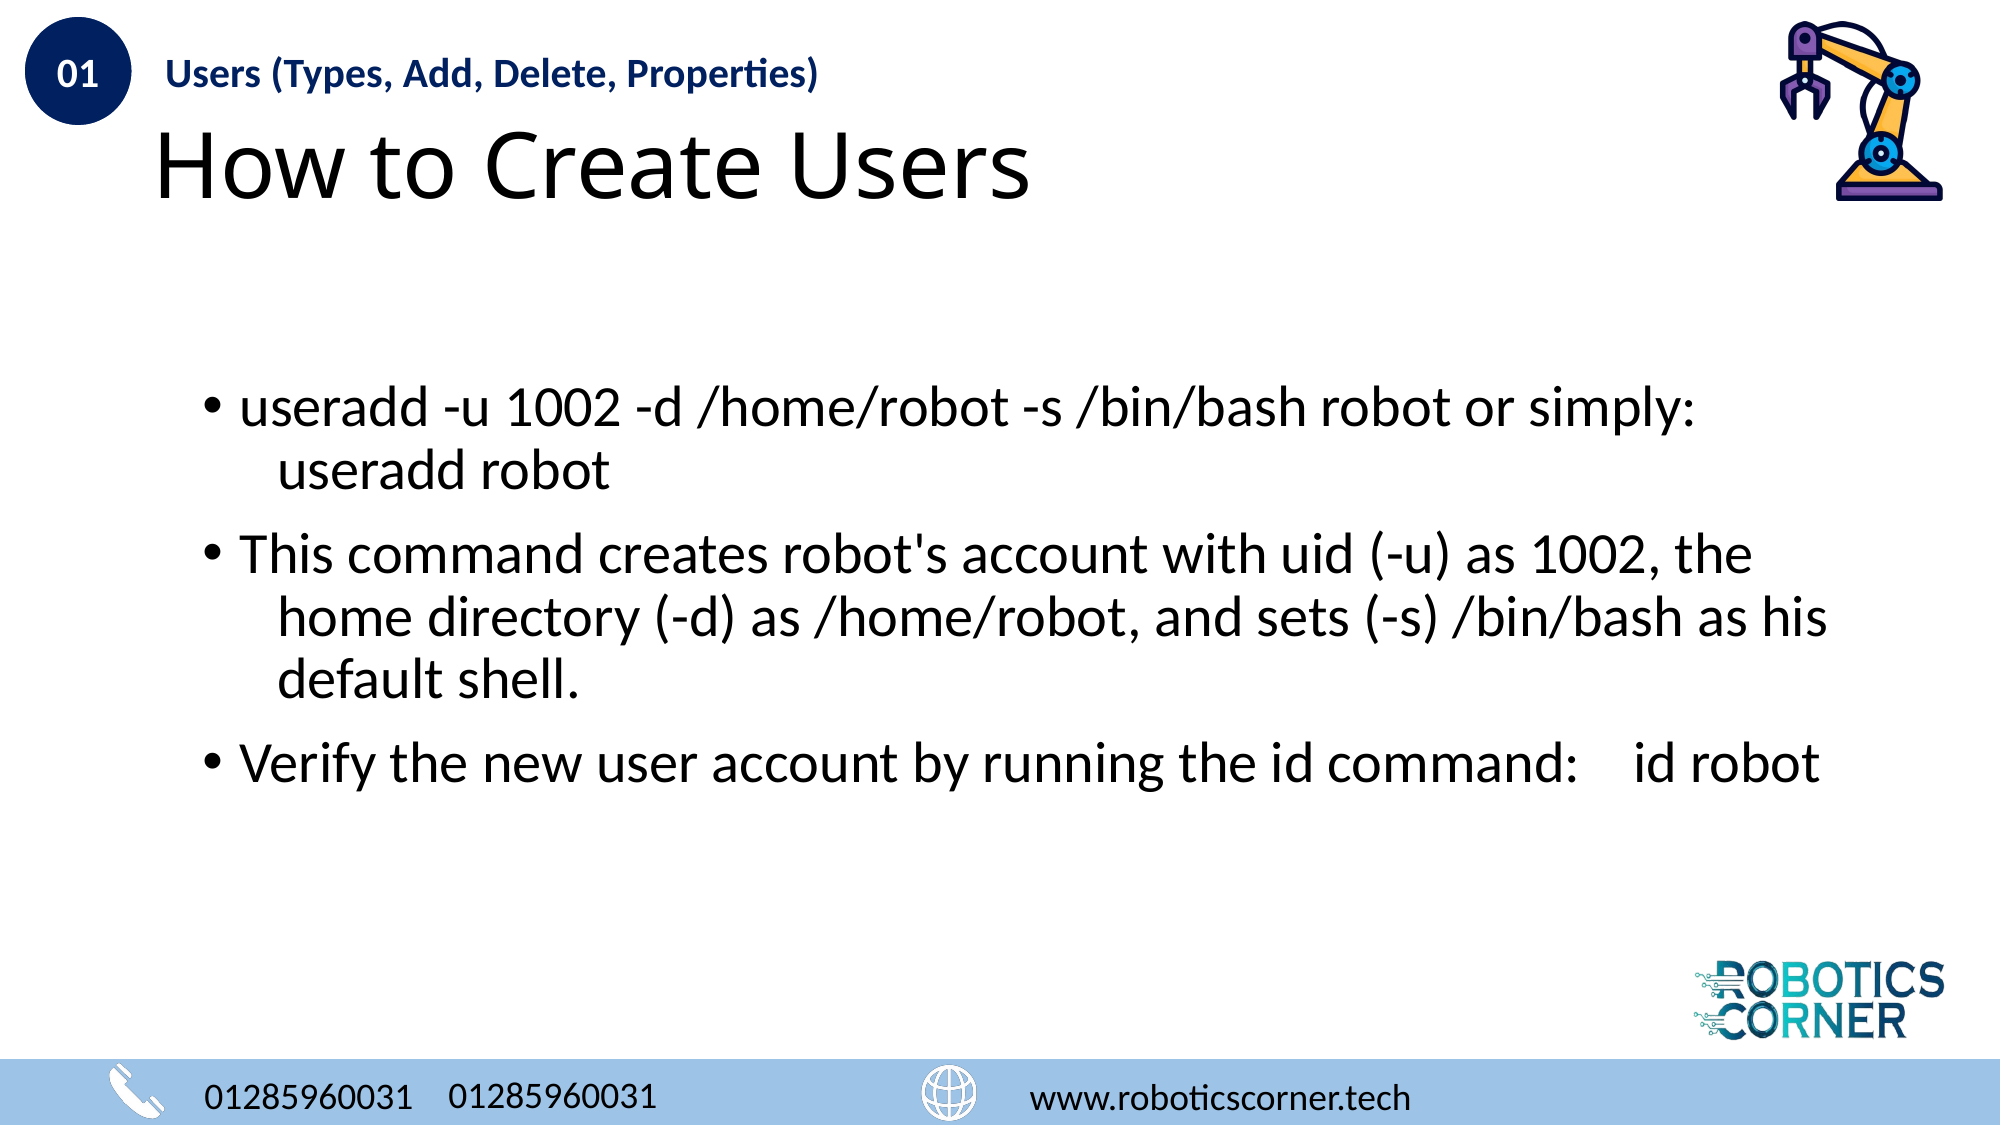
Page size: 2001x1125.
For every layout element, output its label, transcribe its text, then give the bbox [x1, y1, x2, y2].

picture [1771, 21, 1951, 201]
text_box 01 [22, 14, 134, 128]
list useradd -u 1002 -d /home/robot -s /bin/bash robot or simply: useradd robot This command creates robot's account with uid (-u) as 1002, the home directory (-d) as /home/robot, and sets (-s) /bin/bash as his default shell. Verify the new user account by running the id command: id robot [187, 369, 1856, 951]
picture [1680, 859, 1953, 1125]
text_box Users (Types, Add, Delete, Properties) [150, 38, 846, 154]
picture [103, 1057, 170, 1124]
picture [915, 1059, 981, 1125]
title How to Create Users [137, 59, 1863, 278]
